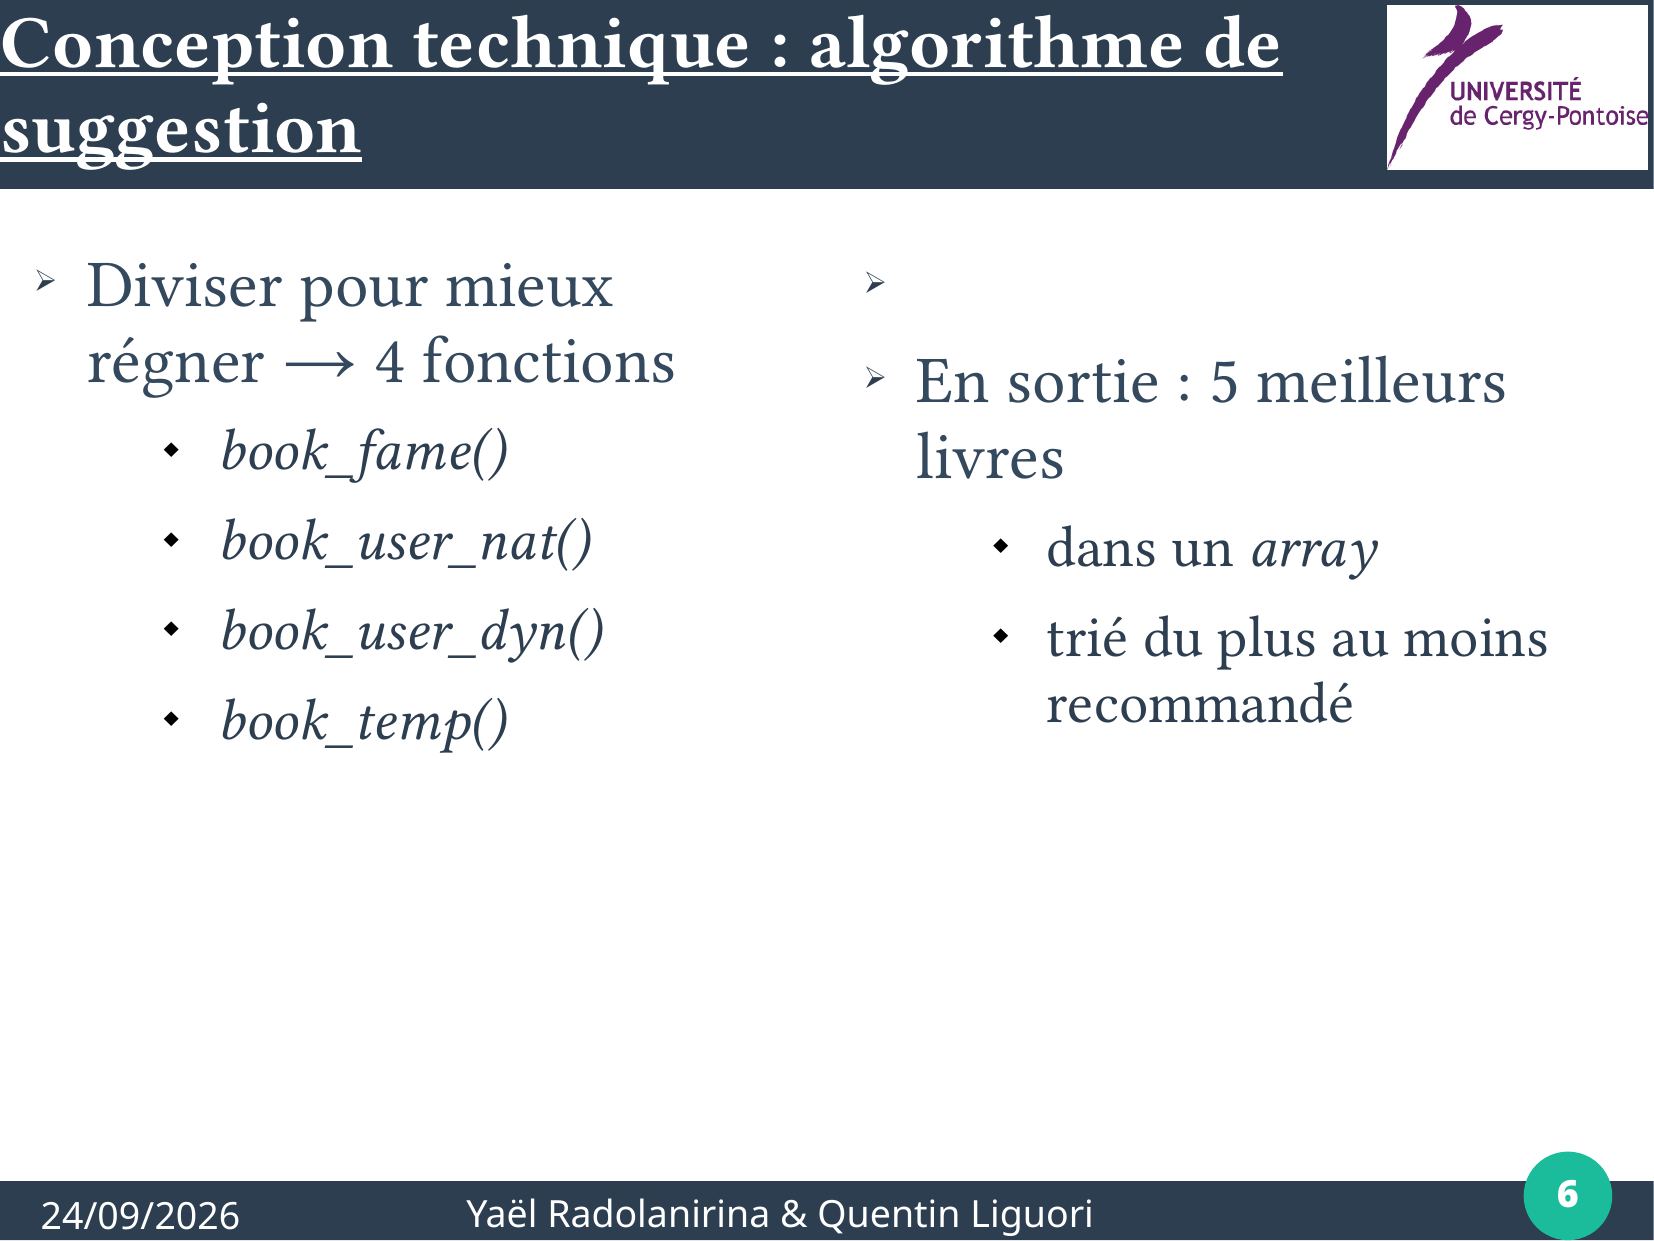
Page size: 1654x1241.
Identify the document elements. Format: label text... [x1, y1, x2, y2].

list En sortie : 5 meilleurs livres dans un array trié du plus au moins recommandé [845, 248, 1596, 1134]
picture [1387, 5, 1648, 170]
title Conception technique : algorithme de suggestion [0, 0, 1382, 189]
list Diviser pour mieux régner → 4 fonctions book_fame() book_user_nat() book_user_dyn() book_temp() [16, 246, 839, 1133]
